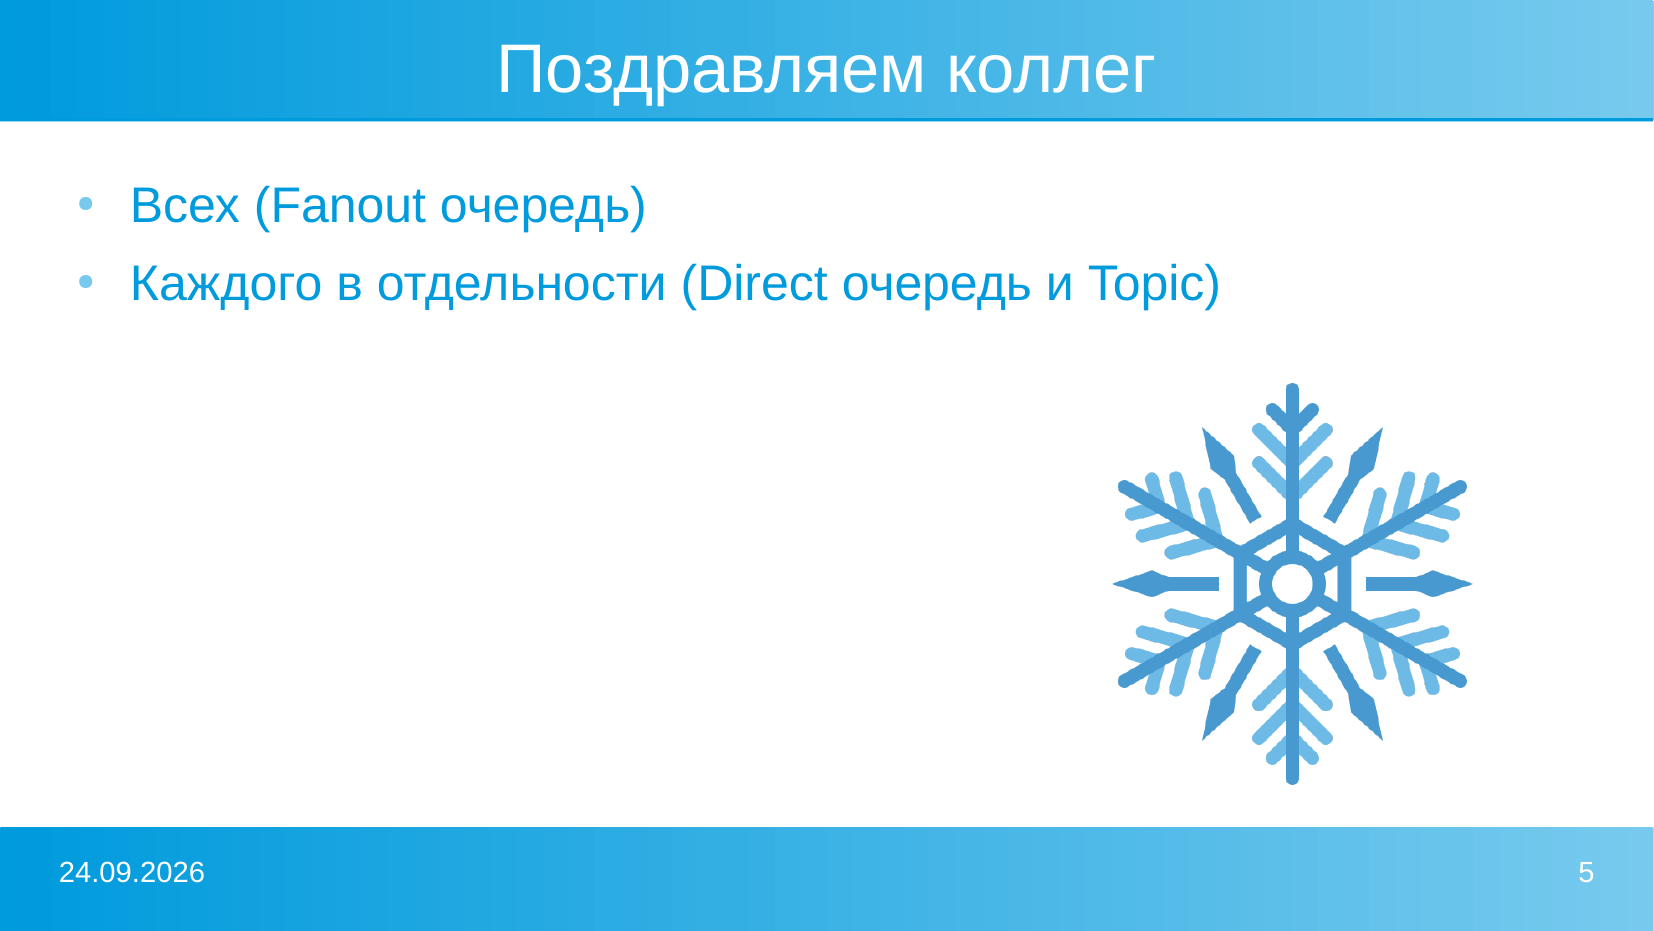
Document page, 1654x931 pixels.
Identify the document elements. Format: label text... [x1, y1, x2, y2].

title Поздравляем коллег [59, 29, 1595, 108]
list Всех (Fanout очередь) Каждого в отдельности (Direct очередь и Topic) [59, 177, 1595, 768]
picture [1078, 369, 1506, 798]
